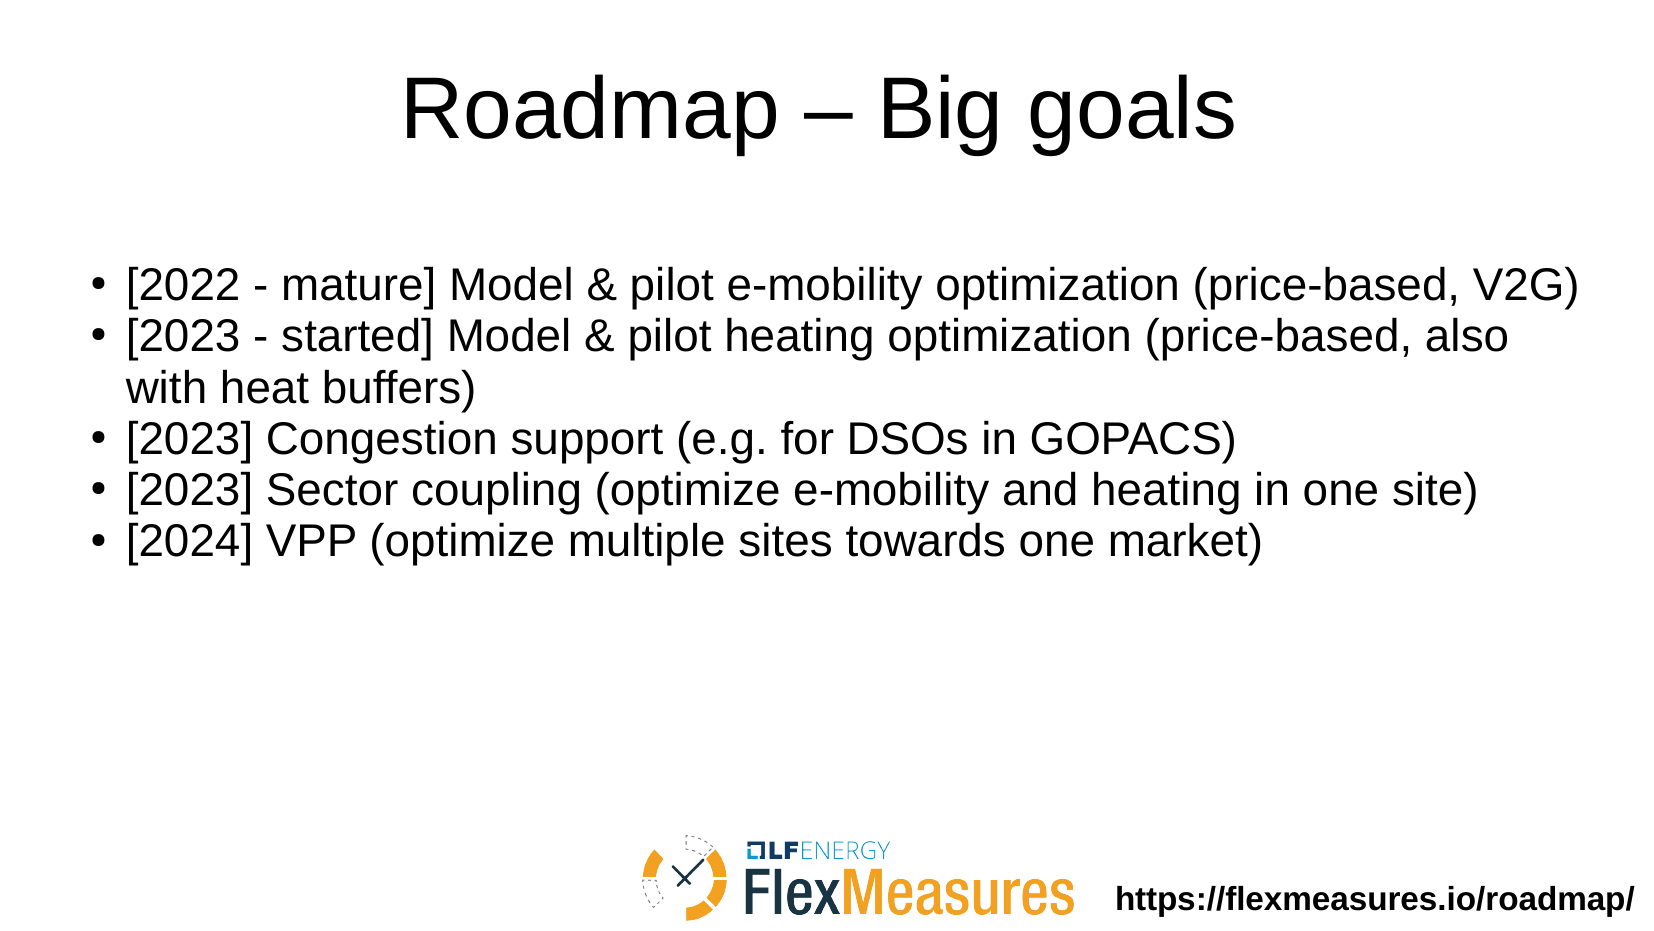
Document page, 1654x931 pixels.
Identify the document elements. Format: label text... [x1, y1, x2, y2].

text_box [2022 - mature] Model & pilot e-mobility optimization (price-based, V2G) [2023 - started] Model & pilot heating optimization (price-based, also with heat buffers) [2023] Congestion support (e.g. for DSOs in GOPACS) [2023] Sector coupling (optimize e-mobility and heating in one site) [2024] VPP (optimize multiple sites towards one market) [75, 251, 1613, 676]
picture [642, 835, 1074, 921]
list https://flexmeasures.io/roadmap/ [1044, 880, 1651, 931]
title Roadmap – Big goals [75, 30, 1564, 186]
